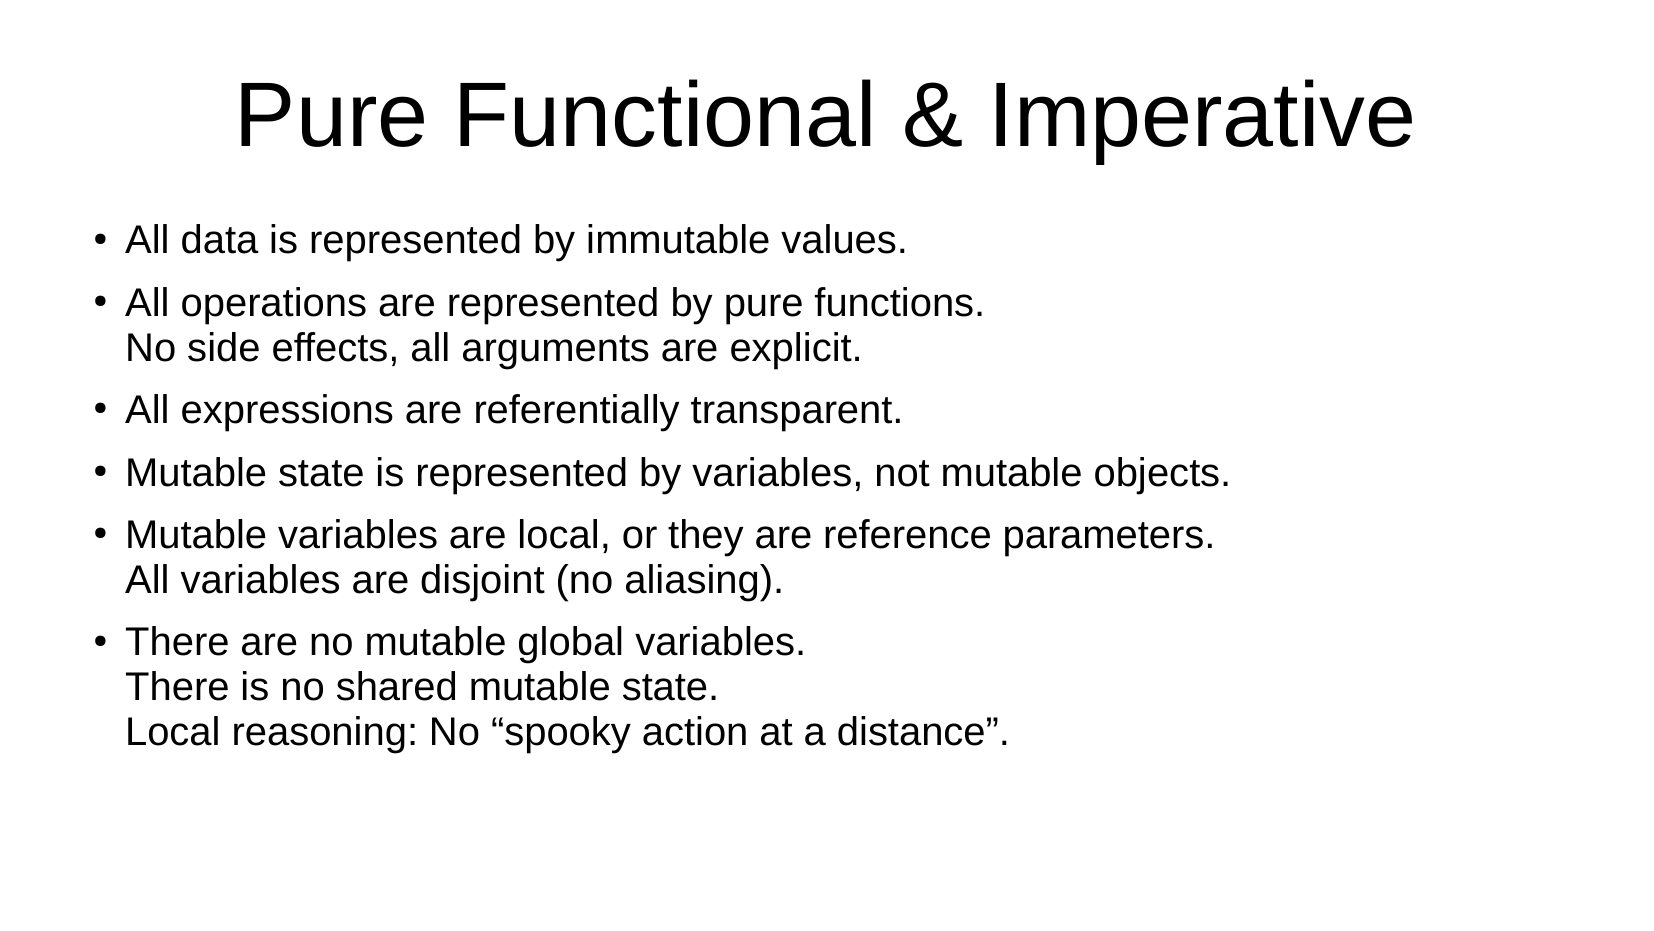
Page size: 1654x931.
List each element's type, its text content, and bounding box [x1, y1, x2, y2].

list All data is represented by immutable values. All operations are represented by pure functions. No side effects, all arguments are explicit. All expressions are referentially transparent. Mutable state is represented by variables, not mutable objects. Mutable variables are local, or they are reference parameters. All variables are disjoint (no aliasing). There are no mutable global variables. There is no shared mutable state. Local reasoning: No “spooky action at a distance”. [82, 217, 1571, 758]
title Pure Functional & Imperative [82, 37, 1571, 193]
